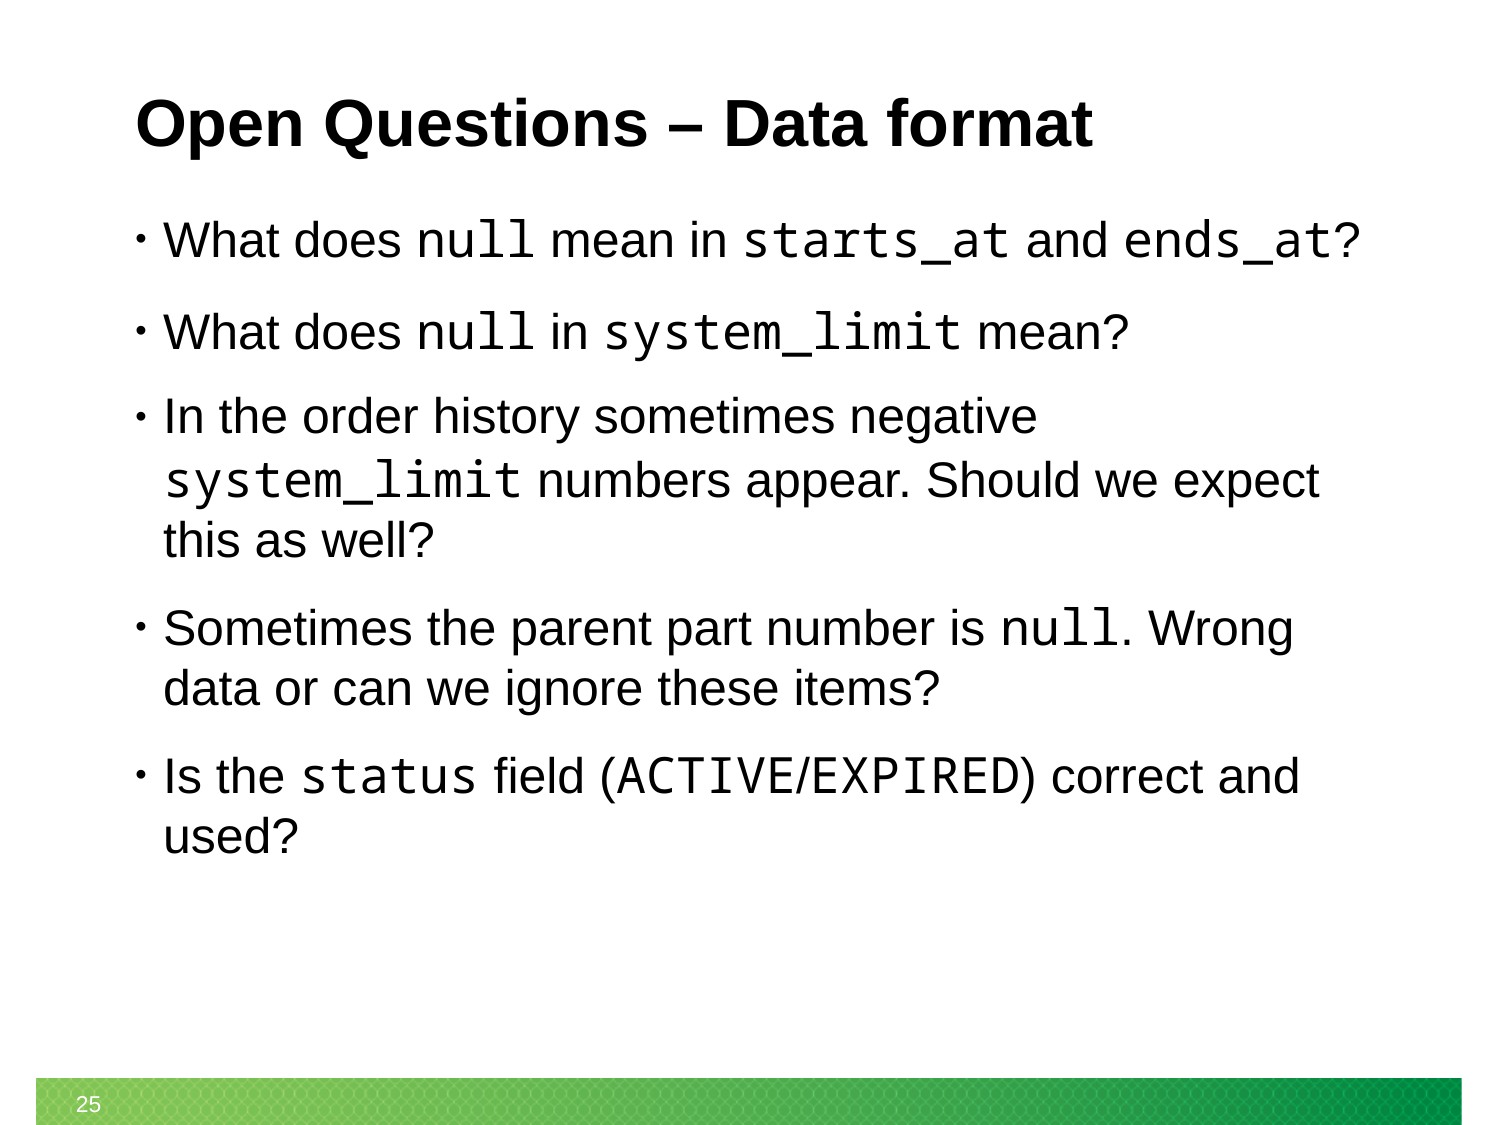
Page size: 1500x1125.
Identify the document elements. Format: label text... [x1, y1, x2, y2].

picture [36, 1078, 1462, 1125]
list What does null mean in starts_at and ends_at? What does null in system_limit mean? In the order history sometimes negative system_limit numbers appear. Should we expect this as well? Sometimes the parent part number is null. Wrong data or can we ignore these items? Is the status field (ACTIVE/EXPIRED) correct and used? [135, 203, 1396, 946]
title Open Questions – Data format [135, 41, 1372, 203]
